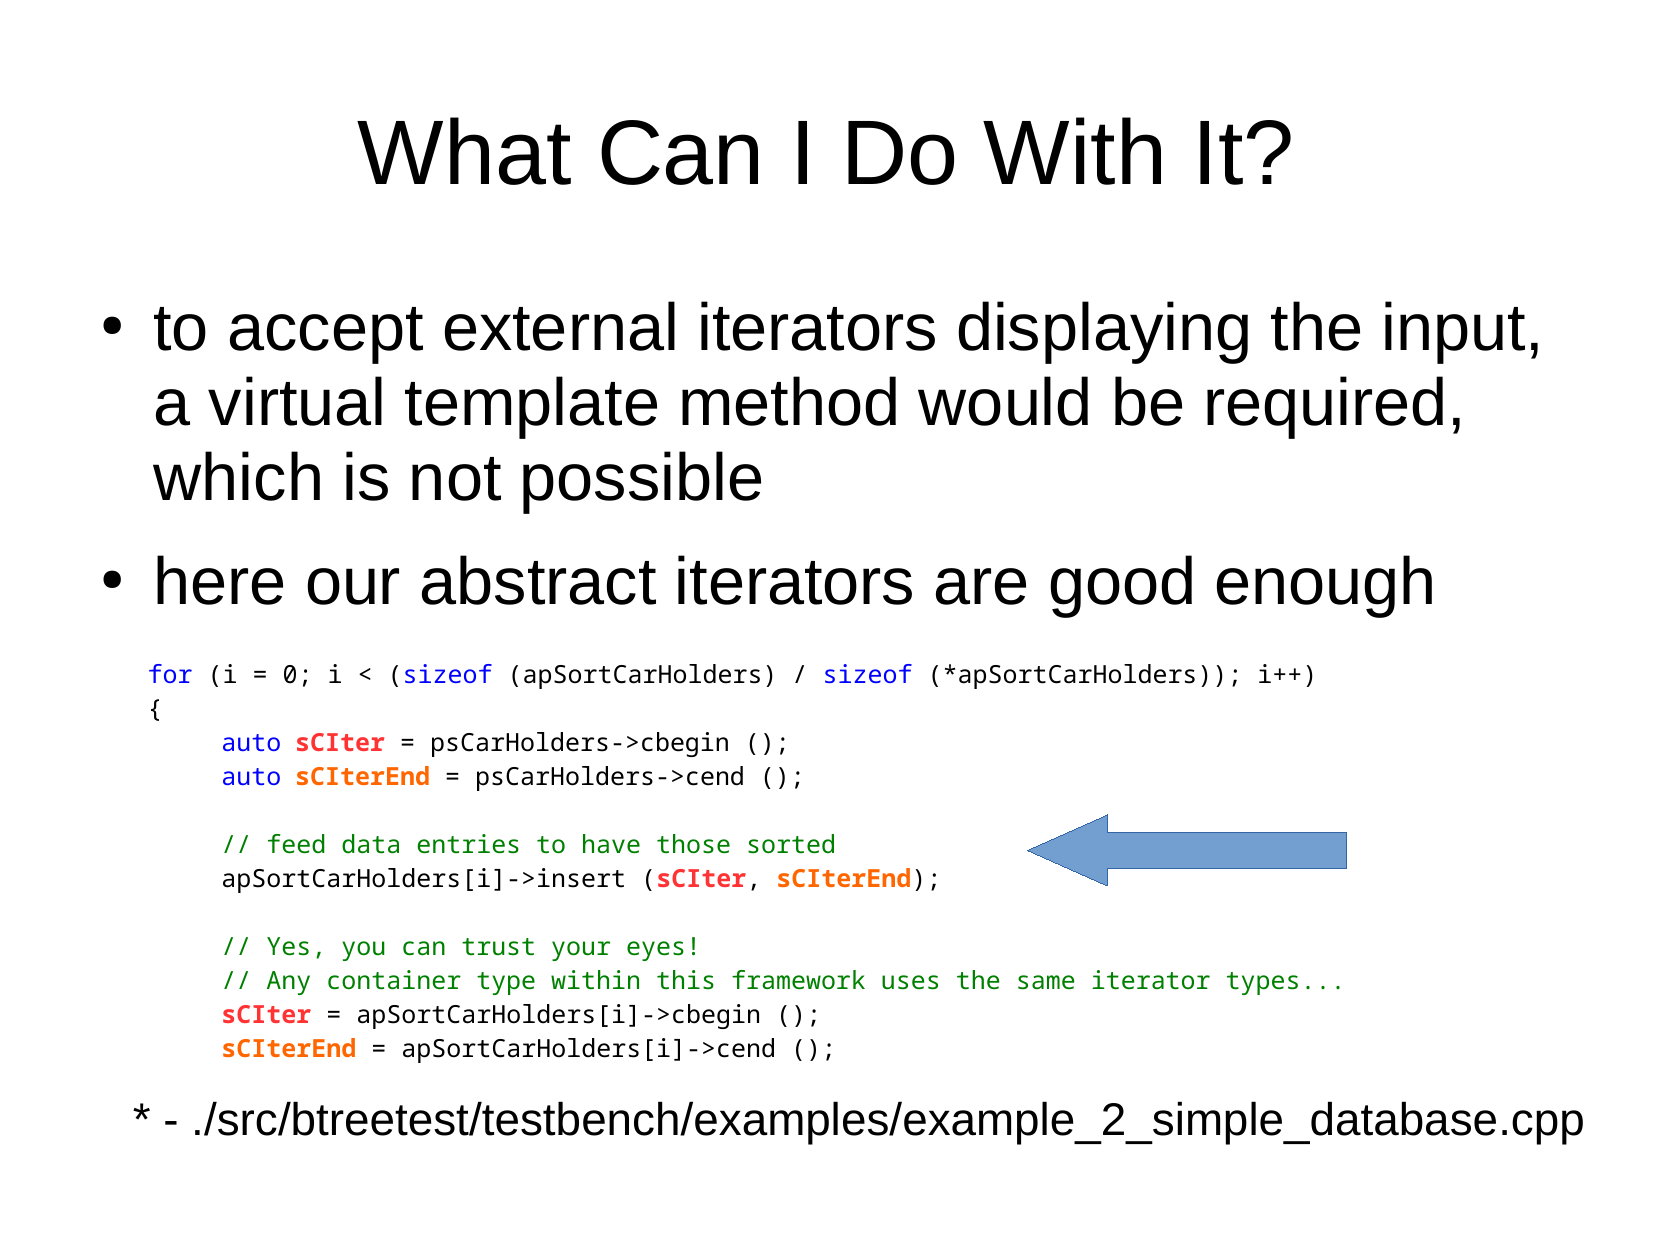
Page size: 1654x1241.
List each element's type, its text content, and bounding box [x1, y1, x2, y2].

title What Can I Do With It? [82, 49, 1571, 257]
text_box for (i = 0; i < (sizeof (apSortCarHolders) / sizeof (*apSortCarHolders)); i++) { auto sCIter = psCarHolders->cbegin (); auto sCIterEnd = psCarHolders->cend (); // feed data entries to have those sorted apSortCarHolders[i]->insert (sCIter, sCIterEnd); // Yes, you can trust your eyes! // Any container type within this framework uses the same iterator types... sCIter = apSortCarHolders[i]->cbegin (); sCIterEnd = apSortCarHolders[i]->cend (); [59, 649, 1512, 1087]
list to accept external iterators displaying the input, a virtual template method would be required, which is not possible here our abstract iterators are good enough [82, 290, 1571, 1010]
text_box * - ./src/btreetest/testbench/examples/example_2_simple_database.cpp [82, 1086, 1619, 1170]
